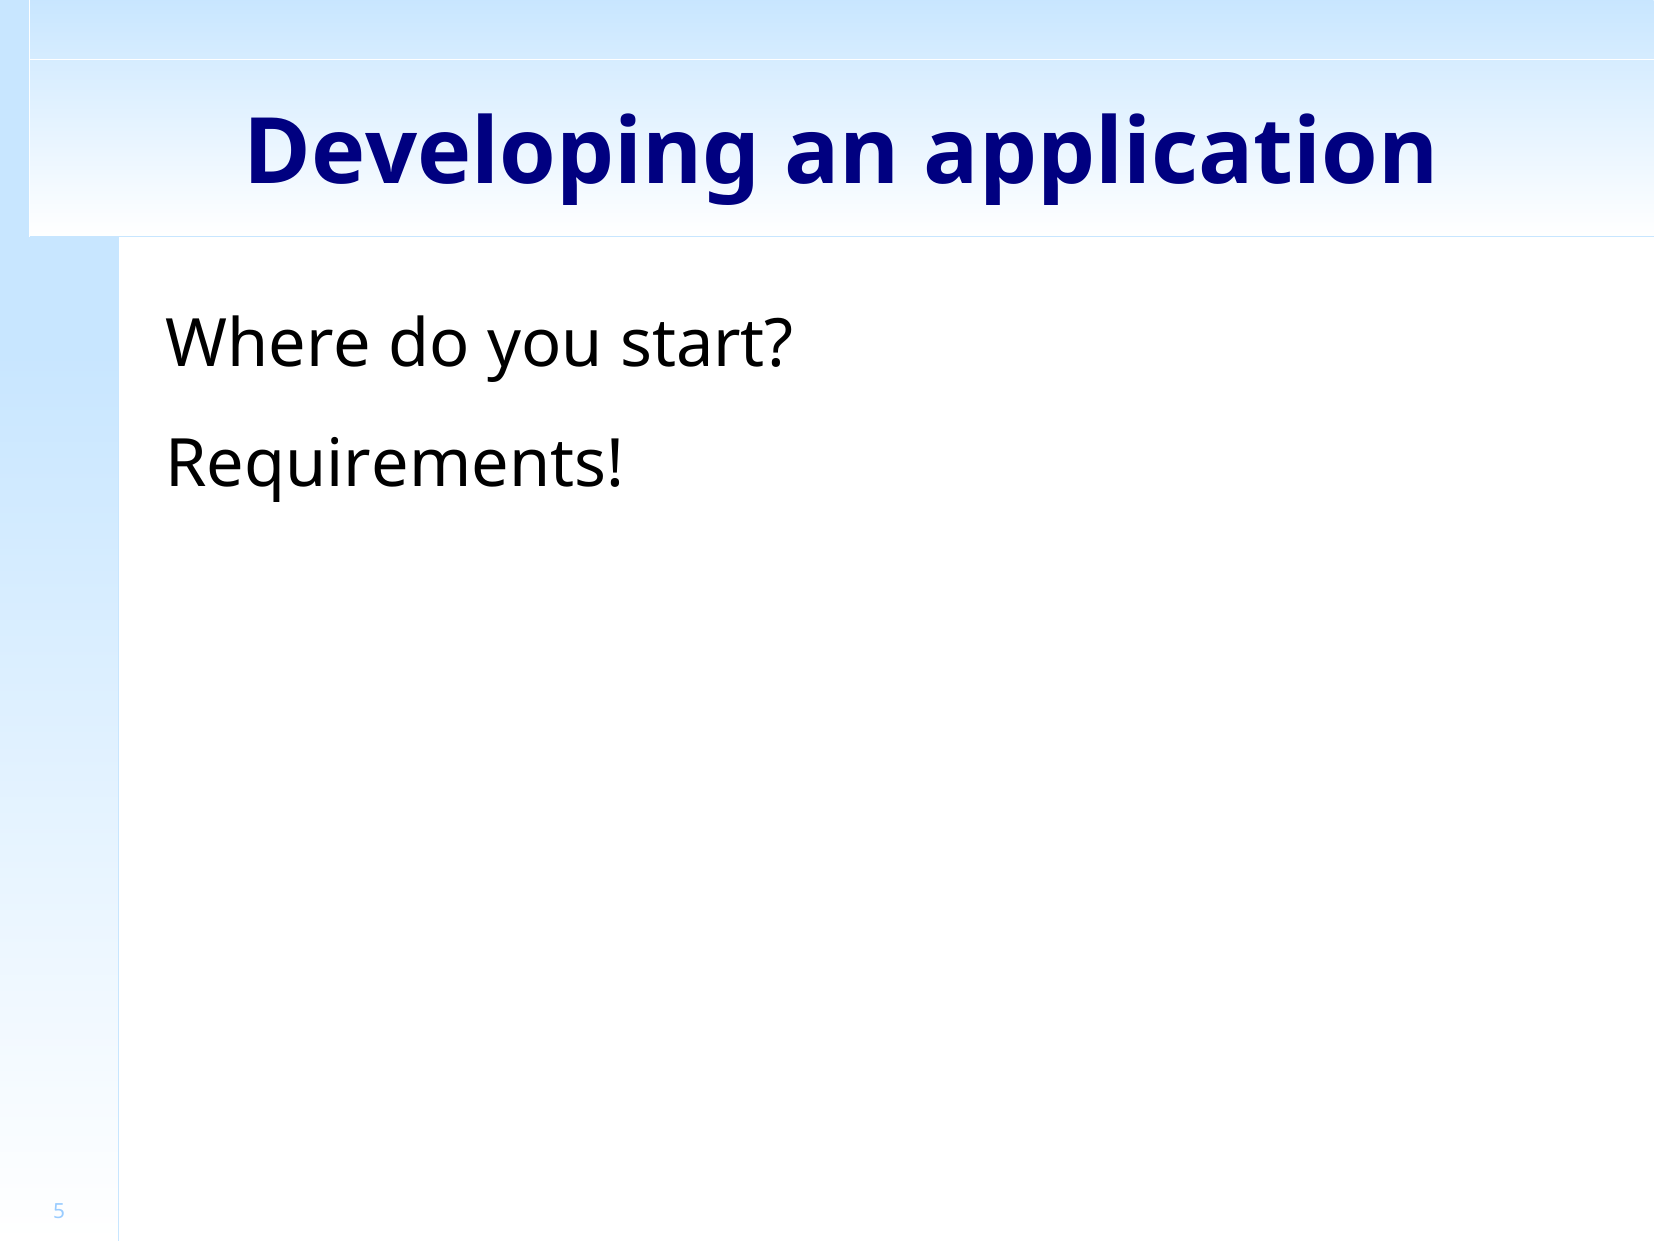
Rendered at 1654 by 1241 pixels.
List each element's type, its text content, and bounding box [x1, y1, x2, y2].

title Developing an application [29, 59, 1654, 237]
list Where do you start? Requirements! [147, 295, 1625, 1182]
